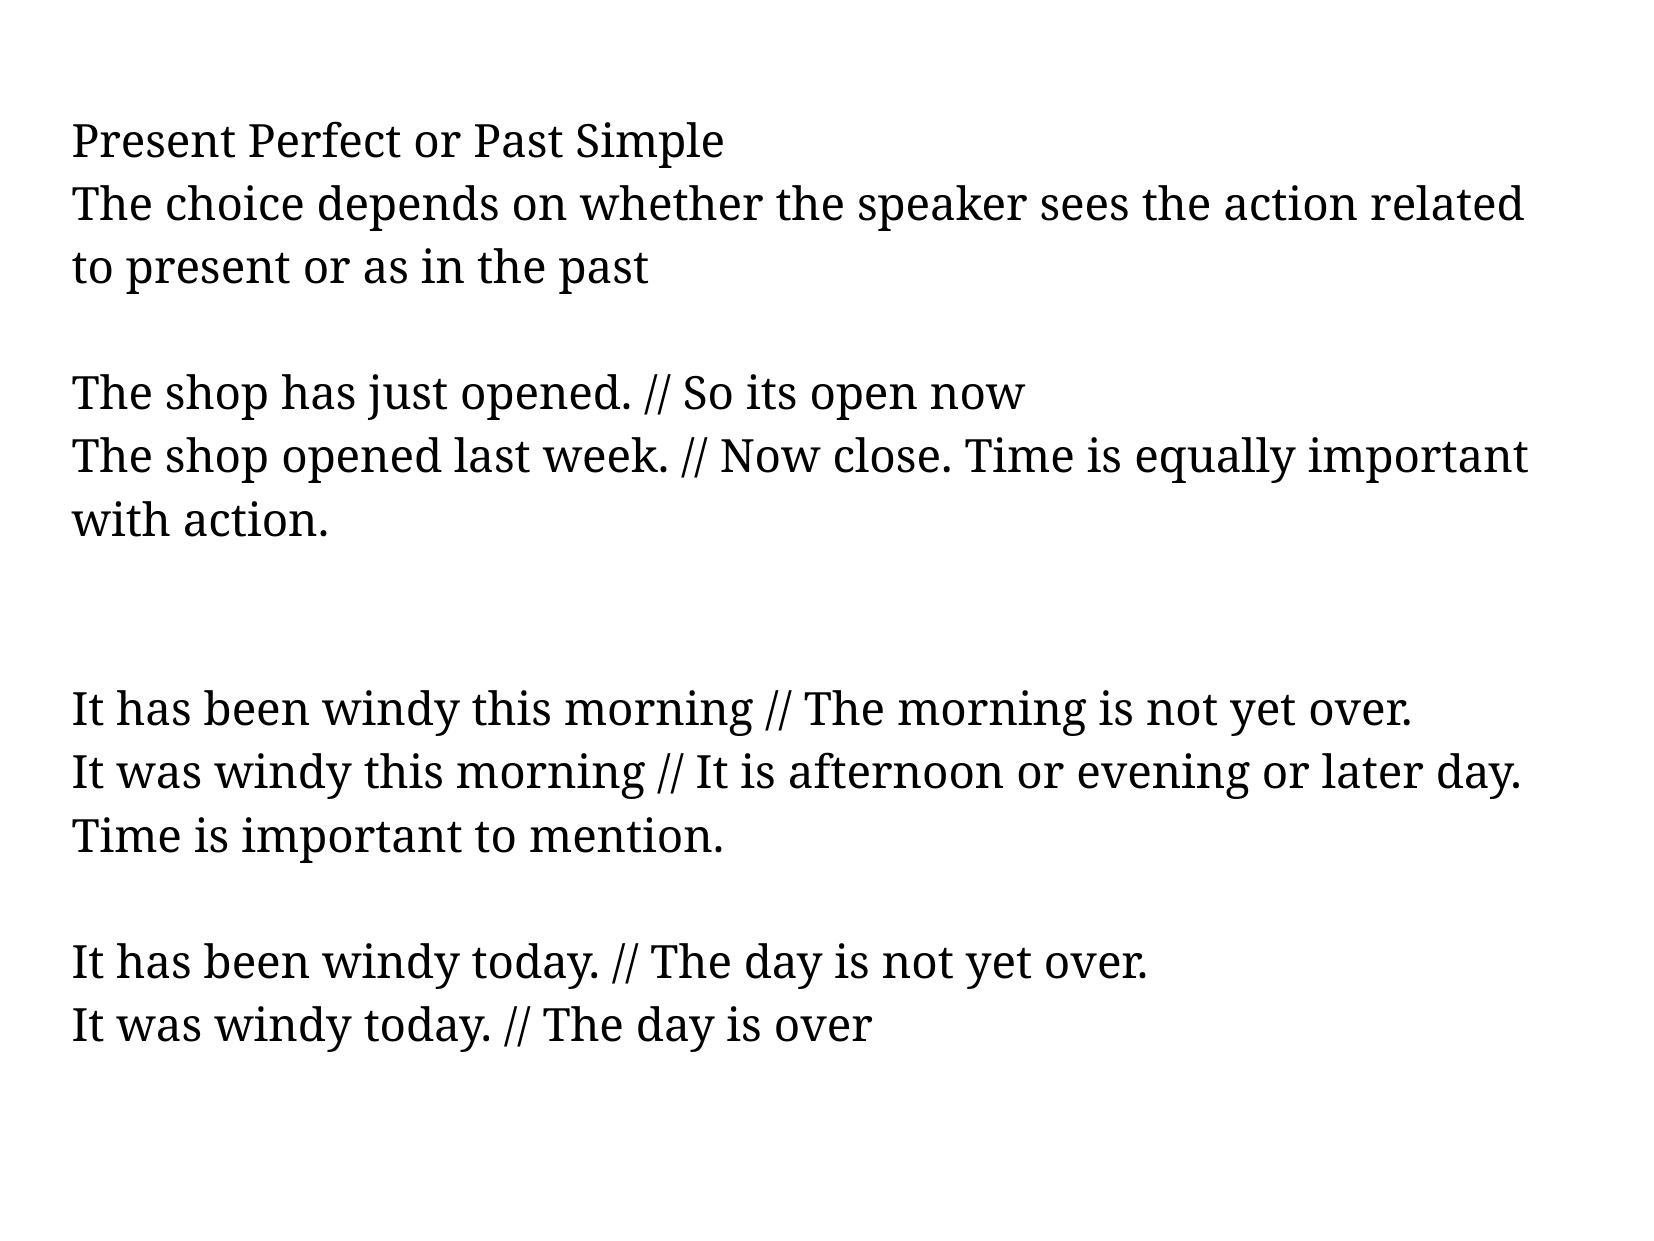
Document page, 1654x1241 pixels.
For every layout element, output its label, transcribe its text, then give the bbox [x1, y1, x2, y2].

text_box Present Perfect or Past Simple The choice depends on whether the speaker sees the action related to present or as in the past The shop has just opened. // So its open now The shop opened last week. // Now close. Time is equally important with action. It has been windy this morning // The morning is not yet over. It was windy this morning // It is afternoon or evening or later day. Time is important to mention. It has been windy today. // The day is not yet over. It was windy today. // The day is over [71, 31, 1560, 1140]
